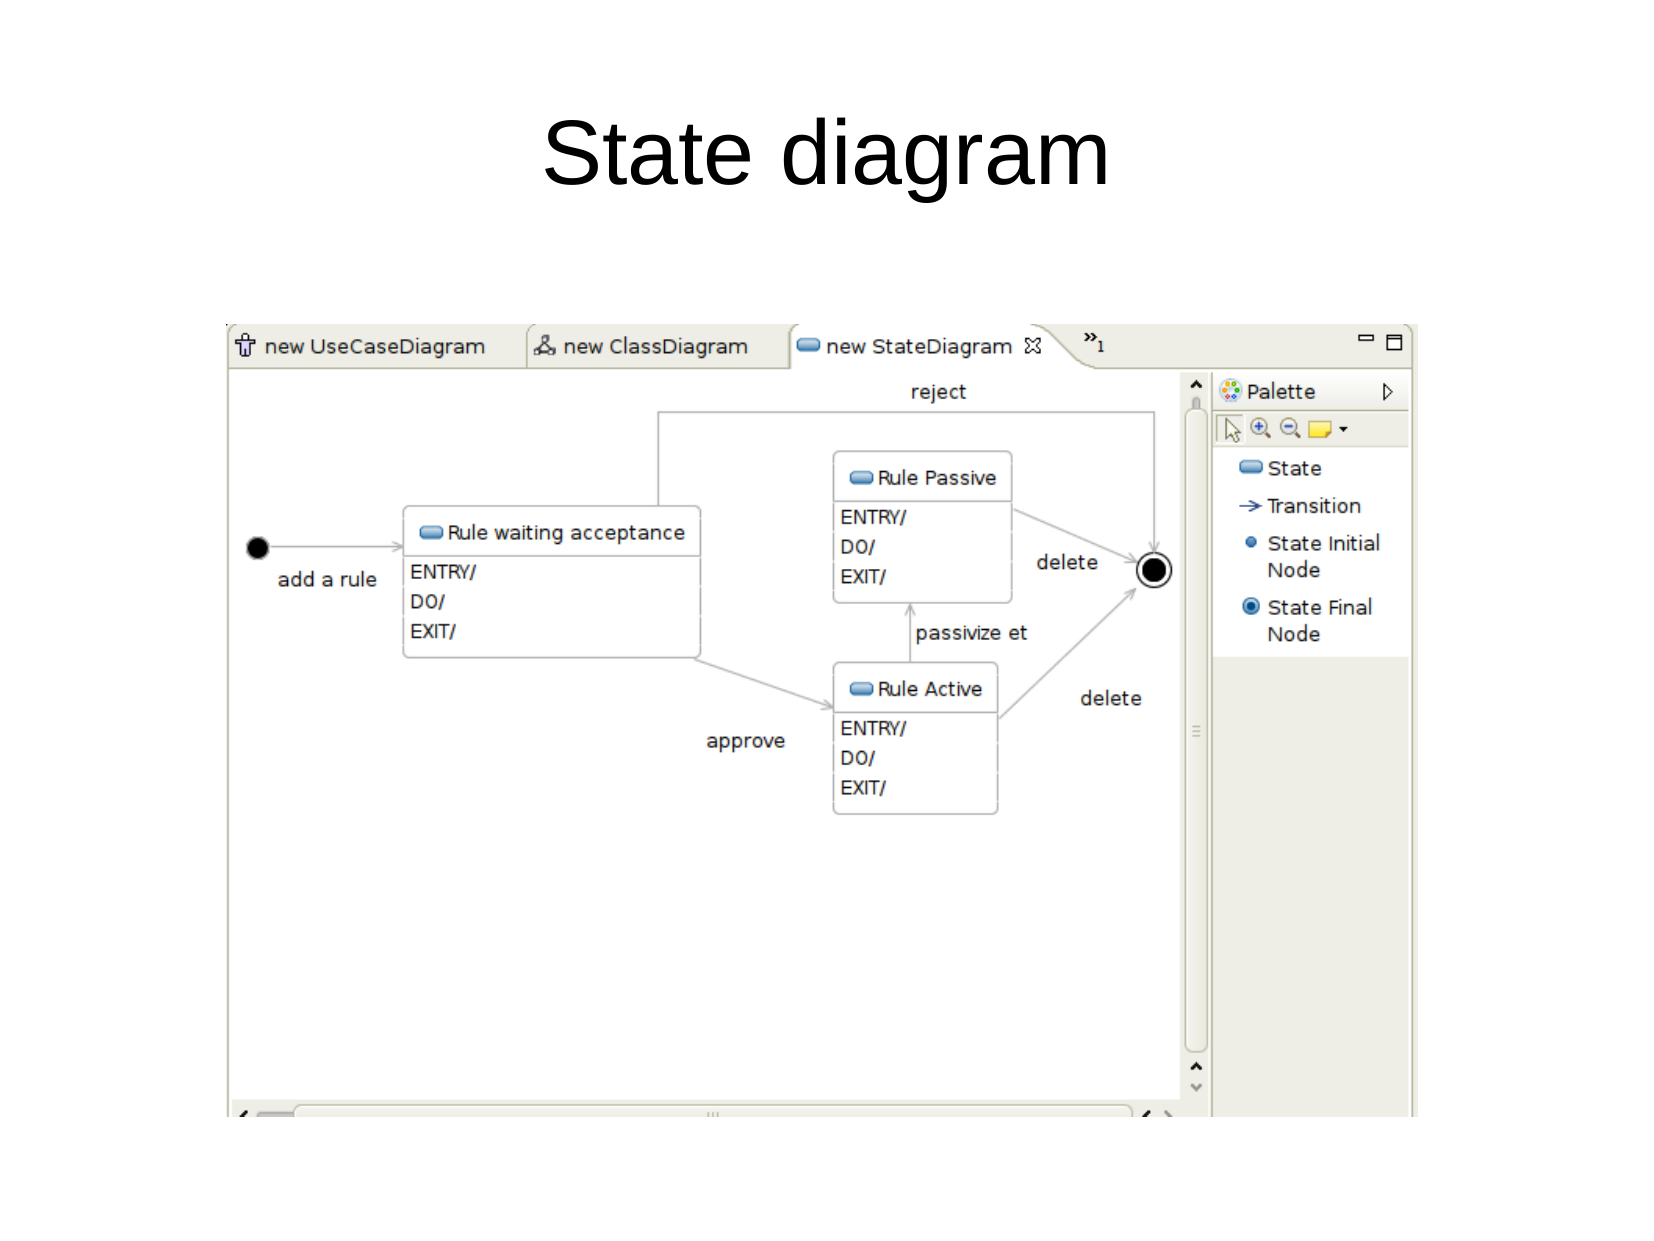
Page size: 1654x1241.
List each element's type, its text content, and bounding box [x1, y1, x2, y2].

picture [226, 324, 1418, 1117]
title State diagram [82, 49, 1571, 257]
